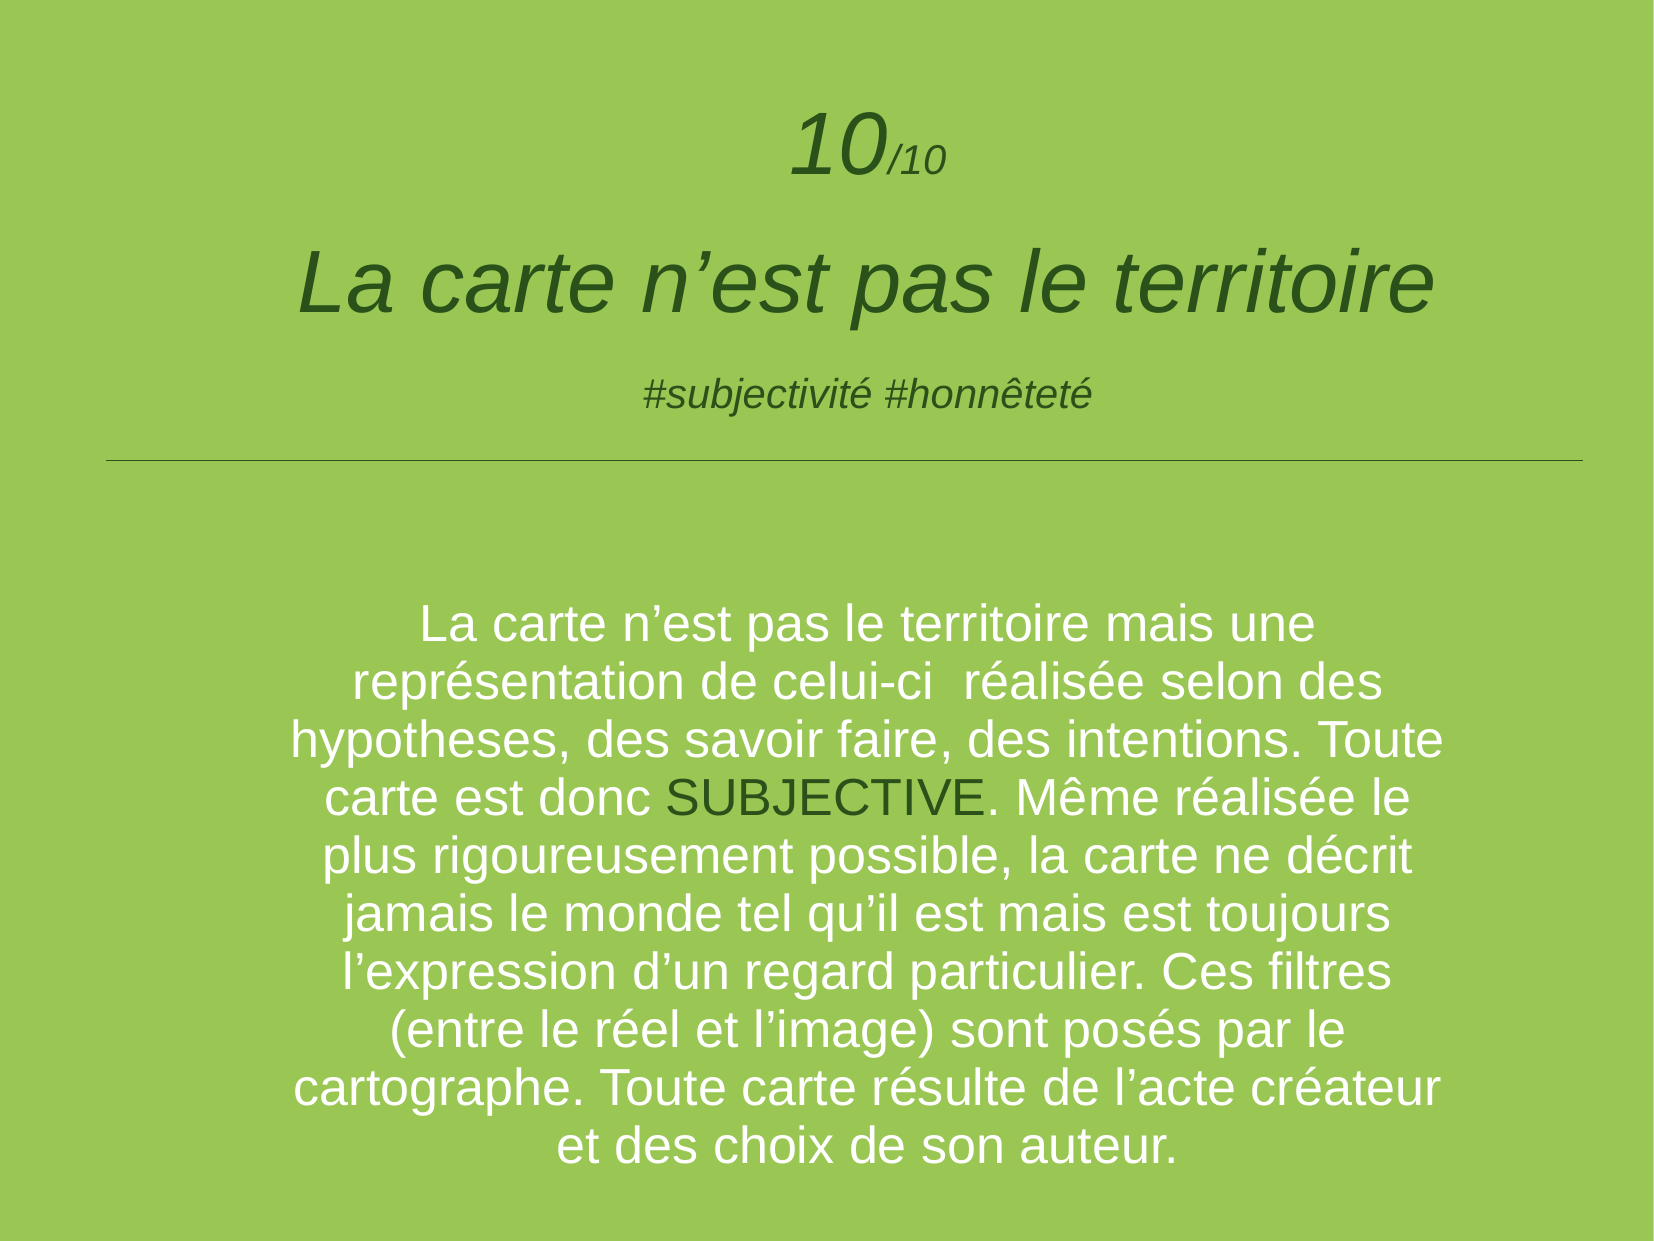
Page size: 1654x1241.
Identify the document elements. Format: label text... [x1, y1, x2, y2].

list 10/10 La carte n’est pas le territoire #subjectivité #honnêteté La carte n’est pas le territoire mais une représentation de celui-ci réalisée selon des hypotheses, des savoir faire, des intentions. Toute carte est donc SUBJECTIVE. Même réalisée le plus rigoureusement possible, la carte ne décrit jamais le monde tel qu’il est mais est toujours l’expression d’un regard particulier. Ces filtres (entre le réel et l’image) sont posés par le cartographe. Toute carte résulte de l’acte créateur et des choix de son auteur. [271, 461, 1465, 1193]
list 10/10 La carte n’est pas le territoire #subjectivité #honnêteté La carte n’est pas le territoire mais une représentation de celui-ci réalisée selon des hypotheses, des savoir faire, des intentions. Toute carte est donc SUBJECTIVE. Même réalisée le plus rigoureusement possible, la carte ne décrit jamais le monde tel qu’il est mais est toujours l’expression d’un regard particulier. Ces filtres (entre le réel et l’image) sont posés par le cartographe. Toute carte résulte de l’acte créateur et des choix de son auteur. [271, 94, 1465, 460]
